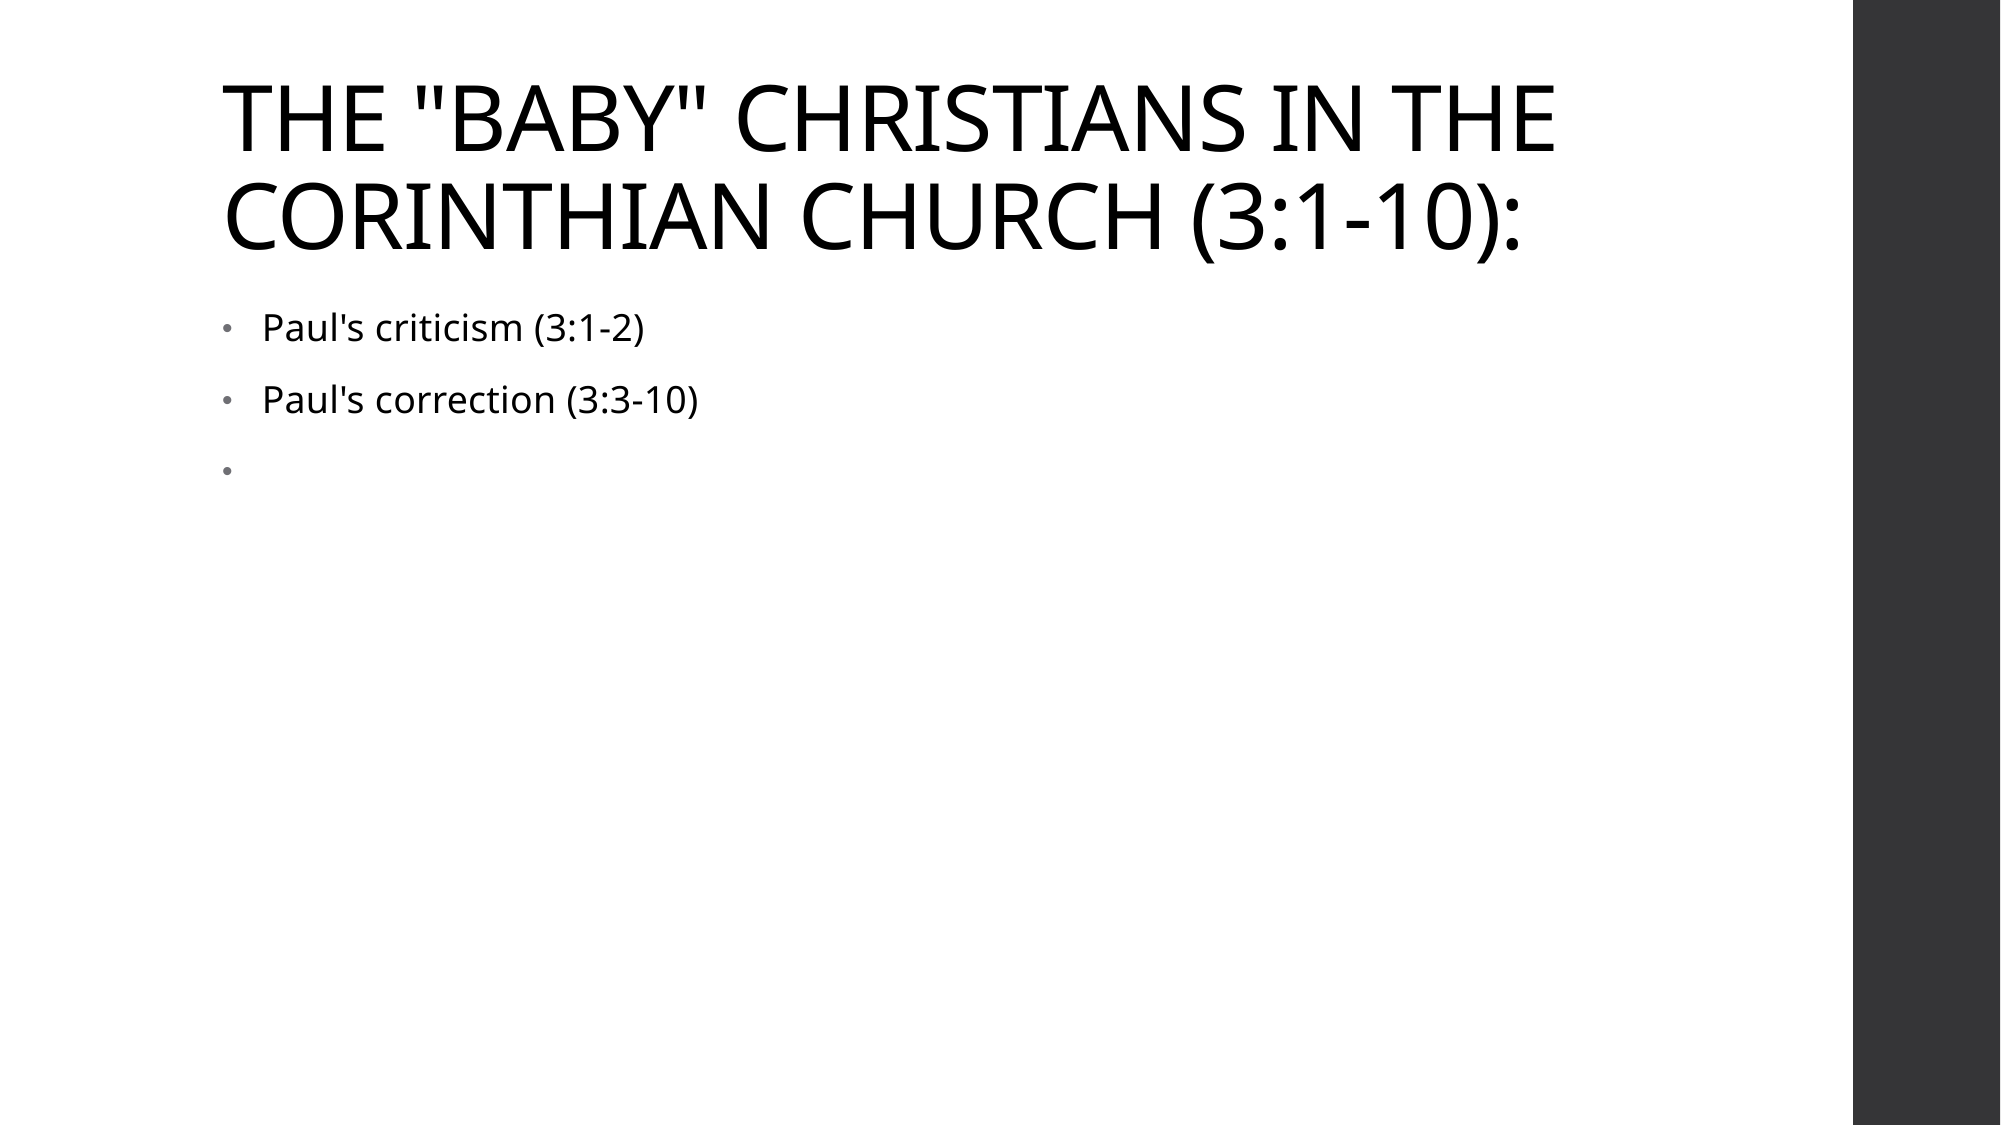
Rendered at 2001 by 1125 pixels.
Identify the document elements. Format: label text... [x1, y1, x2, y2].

list Paul's criticism (3:1-2) Paul's correction (3:3-10) [206, 299, 1617, 1014]
title THE "BABY" CHRISTIANS IN THE CORINTHIAN CHURCH (3:1-10): [206, 60, 1797, 278]
